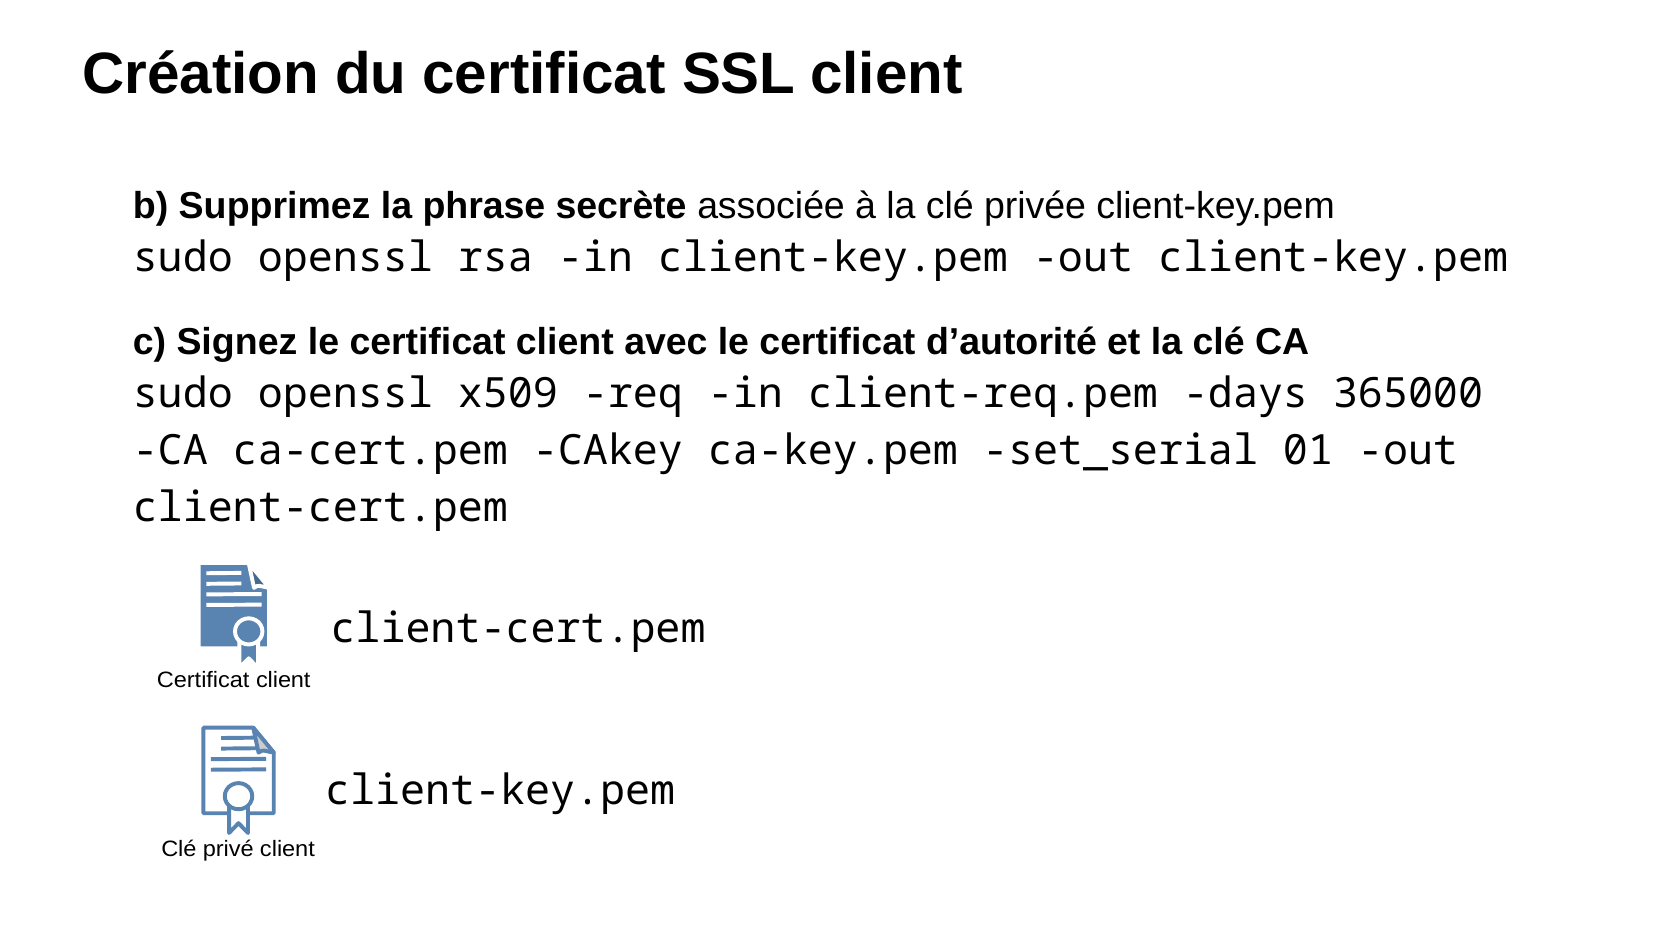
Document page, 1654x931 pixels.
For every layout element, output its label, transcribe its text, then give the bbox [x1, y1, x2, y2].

picture [152, 725, 325, 866]
text_box client-key.pem [310, 752, 691, 810]
text_box b) Supprimez la phrase secrète associée à la clé privée client-key.pem sudo openssl rsa -in client-key.pem -out client-key.pem [118, 177, 1595, 302]
text_box c) Signez le certificat client avec le certificat d’autorité et la clé CA sudo openssl x509 -req -in client-req.pem -days 365000 -CA ca-cert.pem -CAkey ca-key.pem -set_serial 01 -out client-cert.pem [118, 312, 1540, 496]
title Création du certificat SSL client [82, 0, 1571, 152]
picture [147, 561, 321, 697]
text_box client-cert.pem [315, 590, 721, 648]
